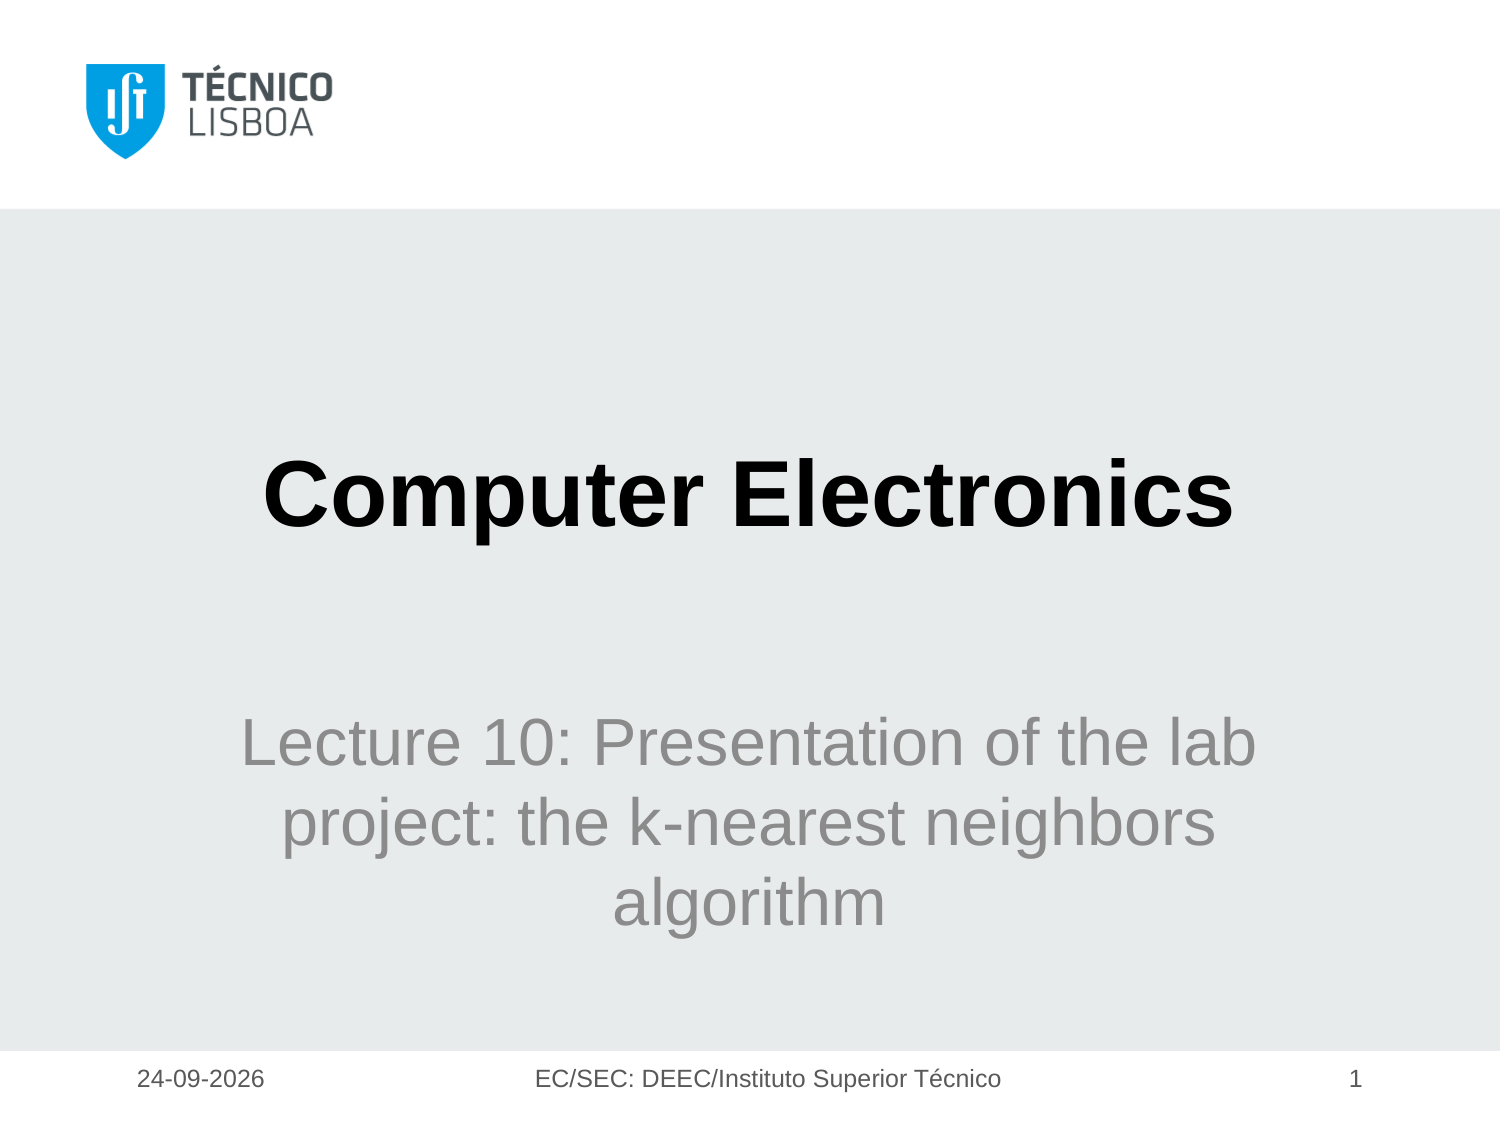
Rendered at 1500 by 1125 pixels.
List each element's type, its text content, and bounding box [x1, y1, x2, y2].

picture [0, 0, 1500, 1125]
title Computer Electronics [121, 322, 1378, 655]
slide_number <number> [1077, 1052, 1378, 1103]
footer EC/SEC: DEEC/Instituto Superior Técnico [512, 1052, 1032, 1103]
slide_number 22-10-2020 [121, 1052, 425, 1103]
subtitle Lecture 10: Presentation of the lab project: the k-nearest neighbors algorithm [121, 691, 1378, 894]
